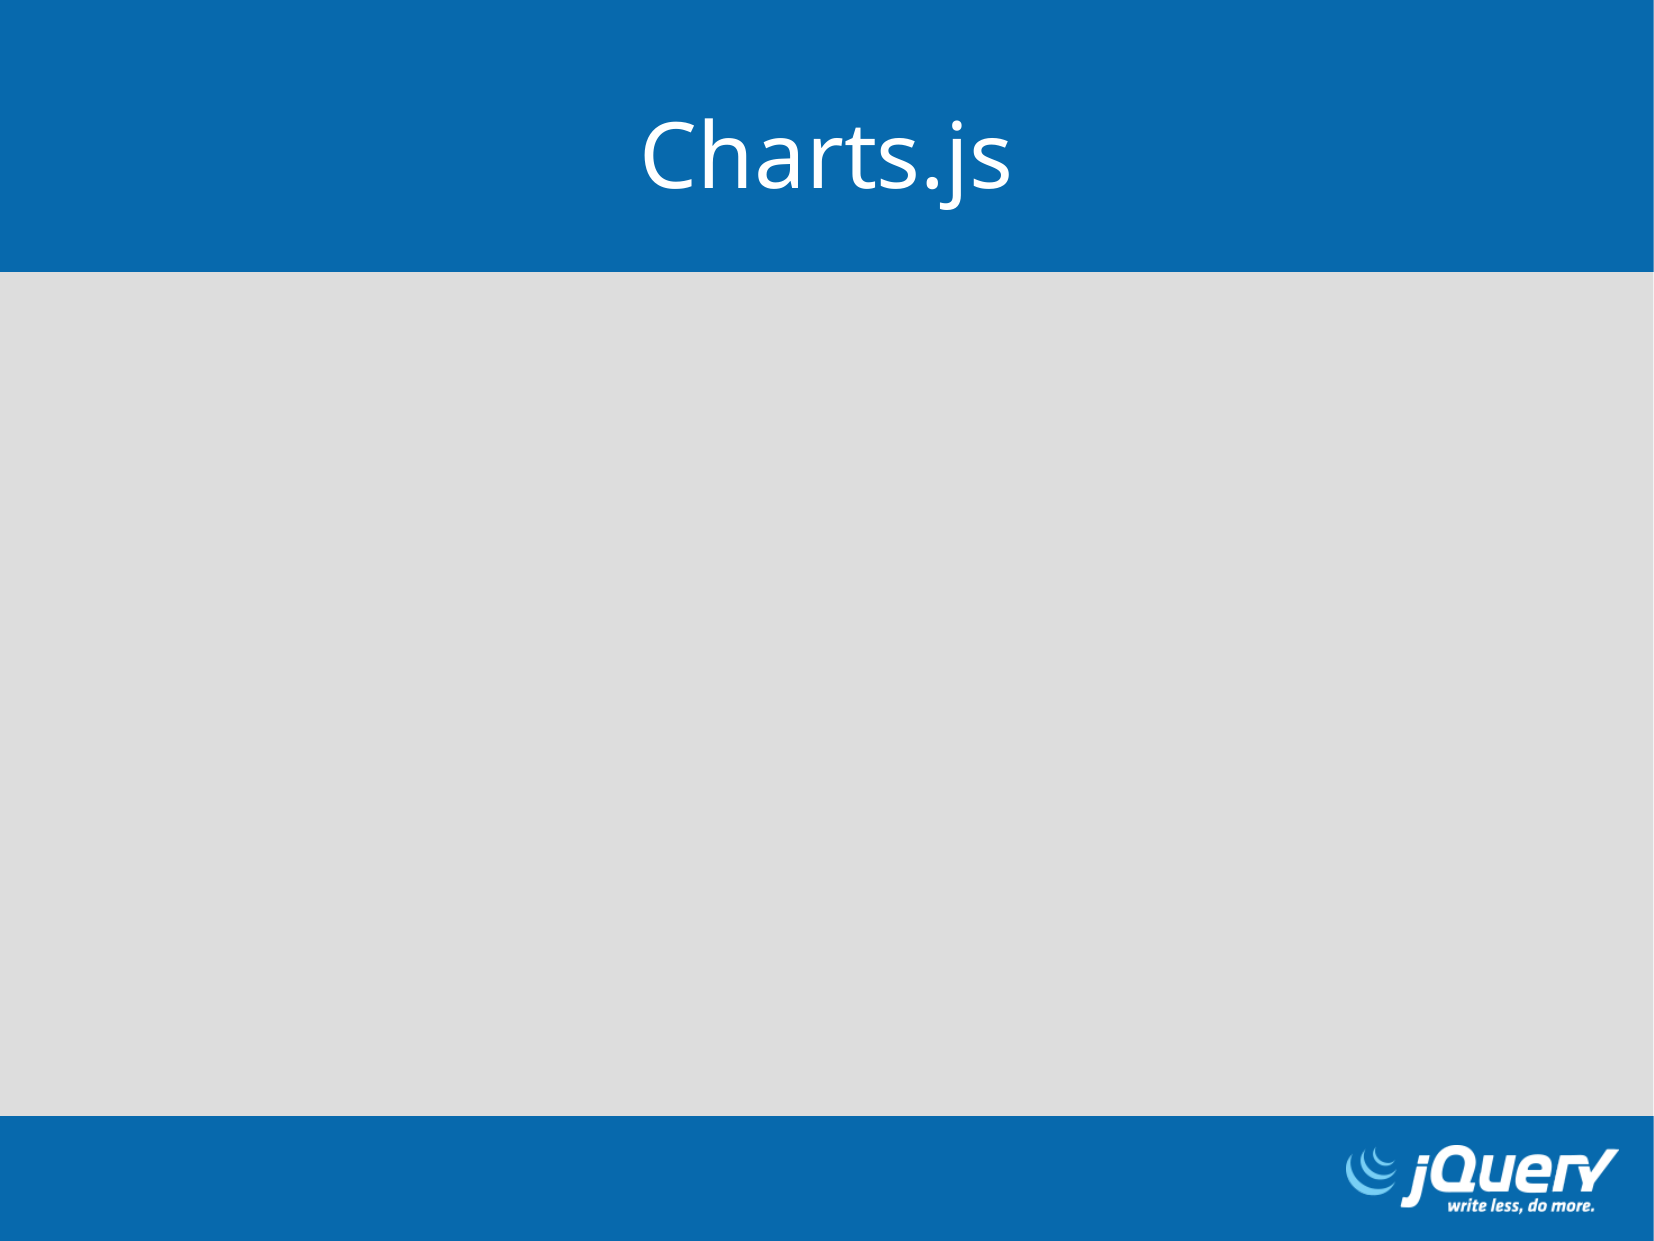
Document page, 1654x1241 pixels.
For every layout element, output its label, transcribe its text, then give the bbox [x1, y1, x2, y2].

title Charts.js [82, 49, 1571, 257]
picture [0, 1116, 1654, 1241]
picture [0, 0, 1654, 272]
